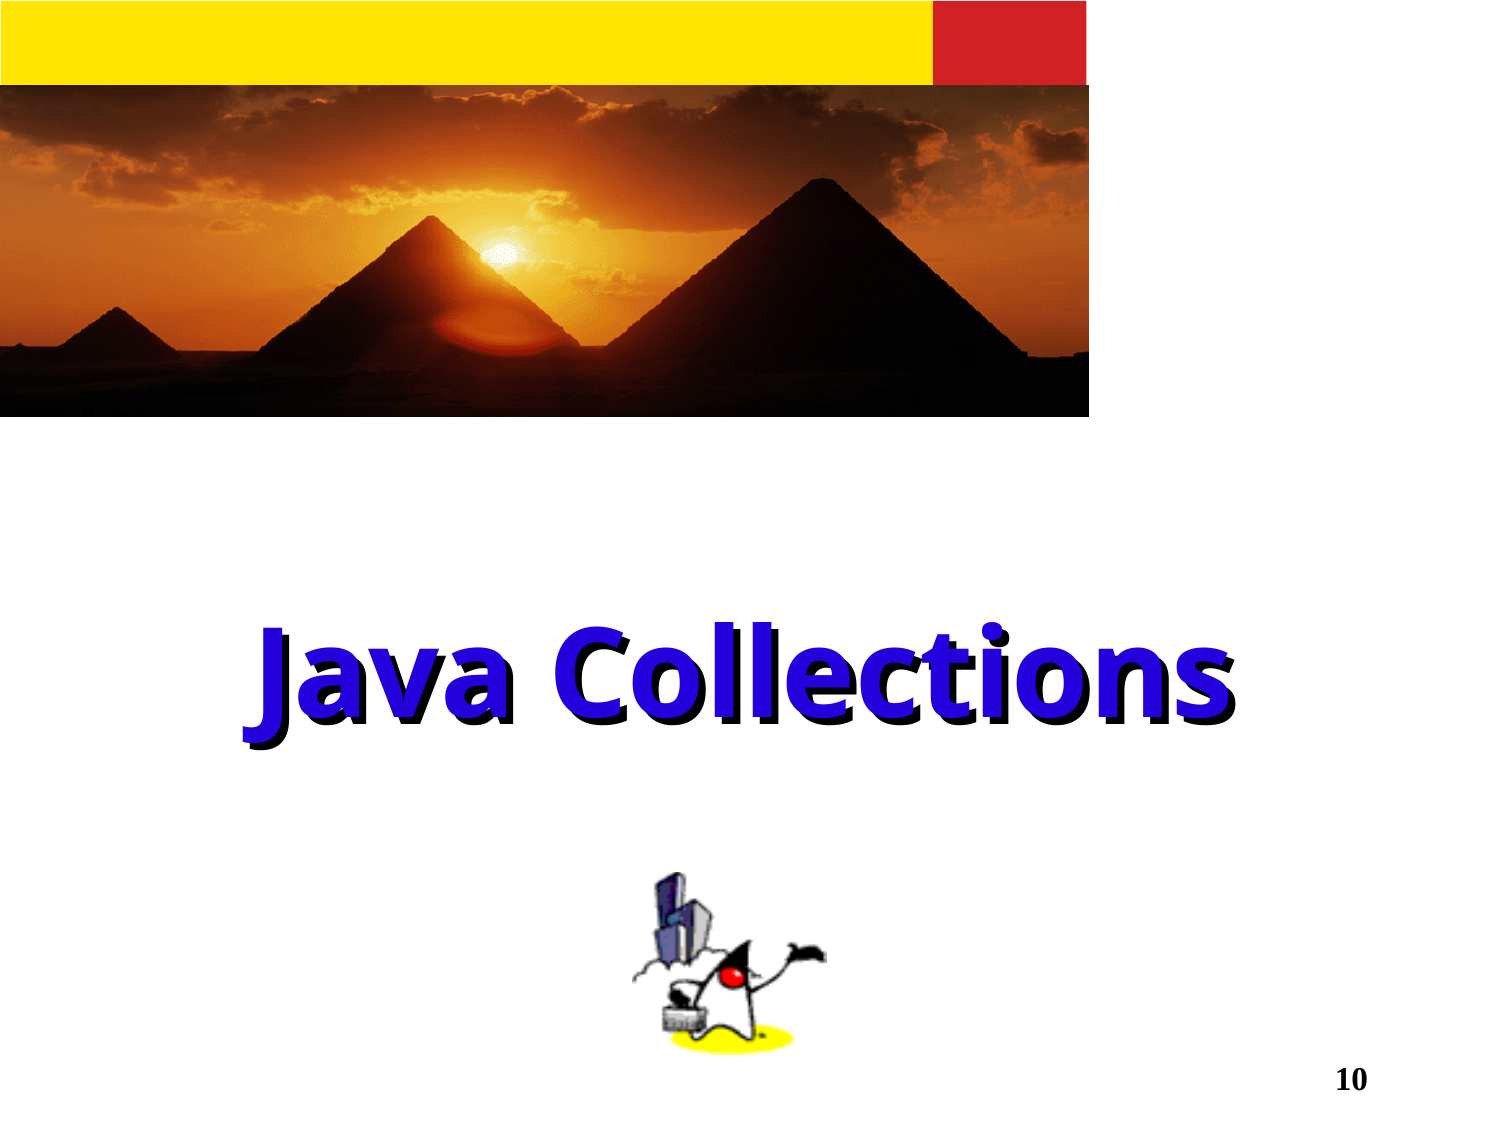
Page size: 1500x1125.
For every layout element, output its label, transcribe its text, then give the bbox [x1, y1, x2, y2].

picture [632, 872, 827, 1055]
text_box Java Collections [237, 582, 1250, 942]
picture [0, 85, 1089, 417]
